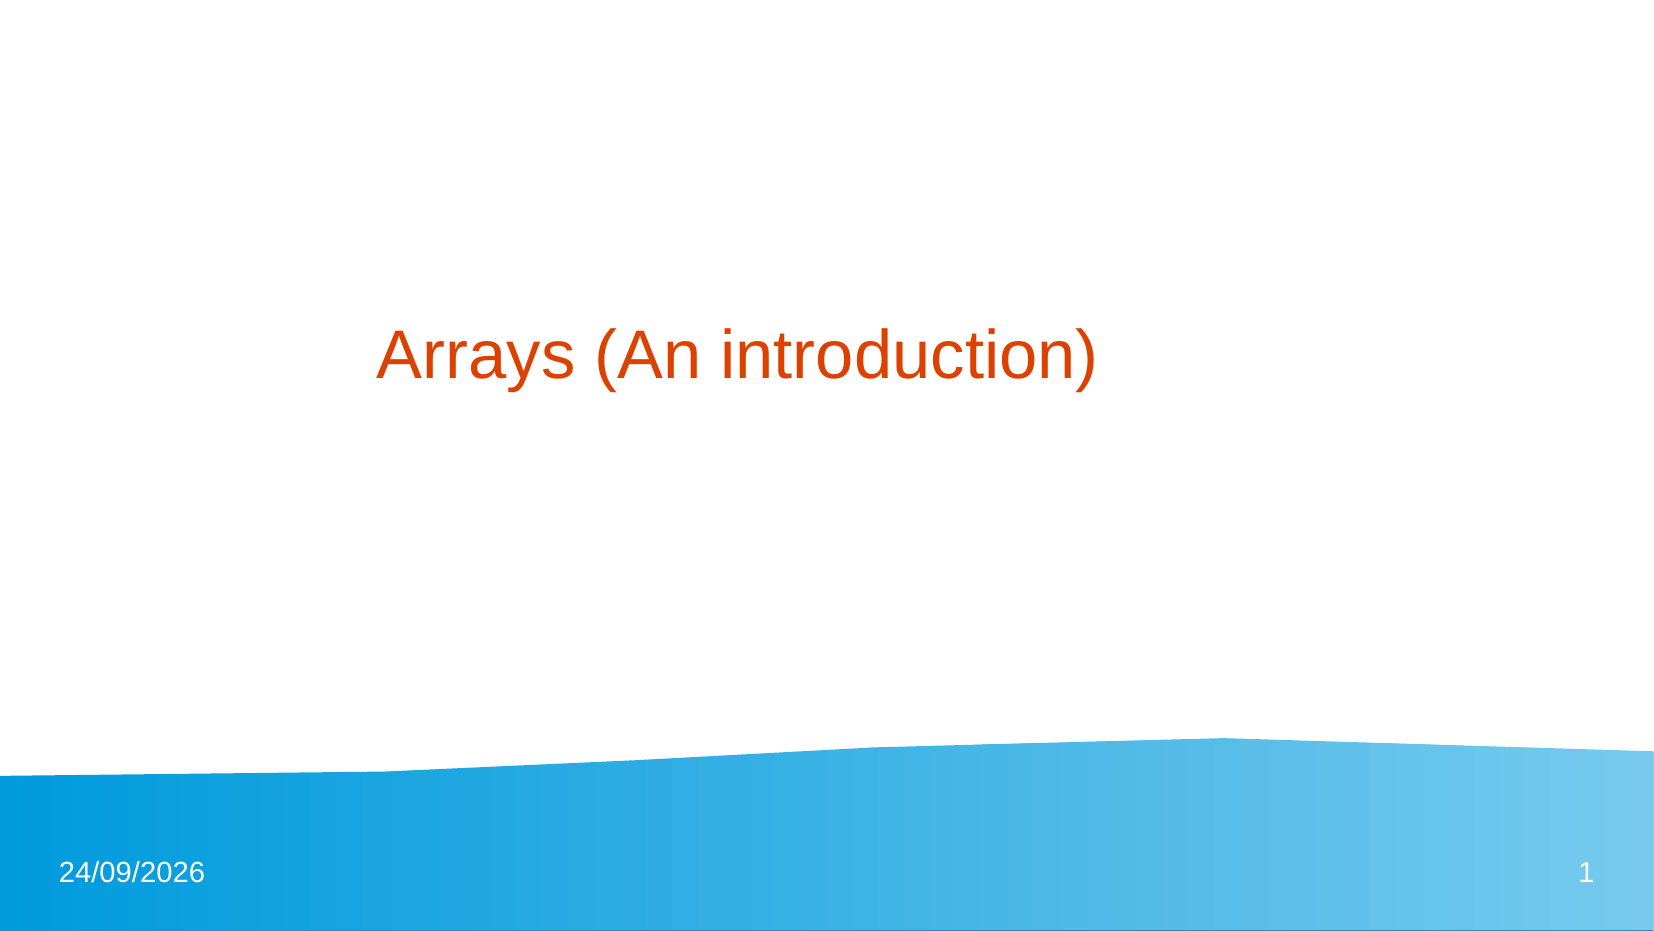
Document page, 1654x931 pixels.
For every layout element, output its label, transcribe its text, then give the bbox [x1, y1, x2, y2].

title Arrays (An introduction) [0, 265, 1477, 443]
